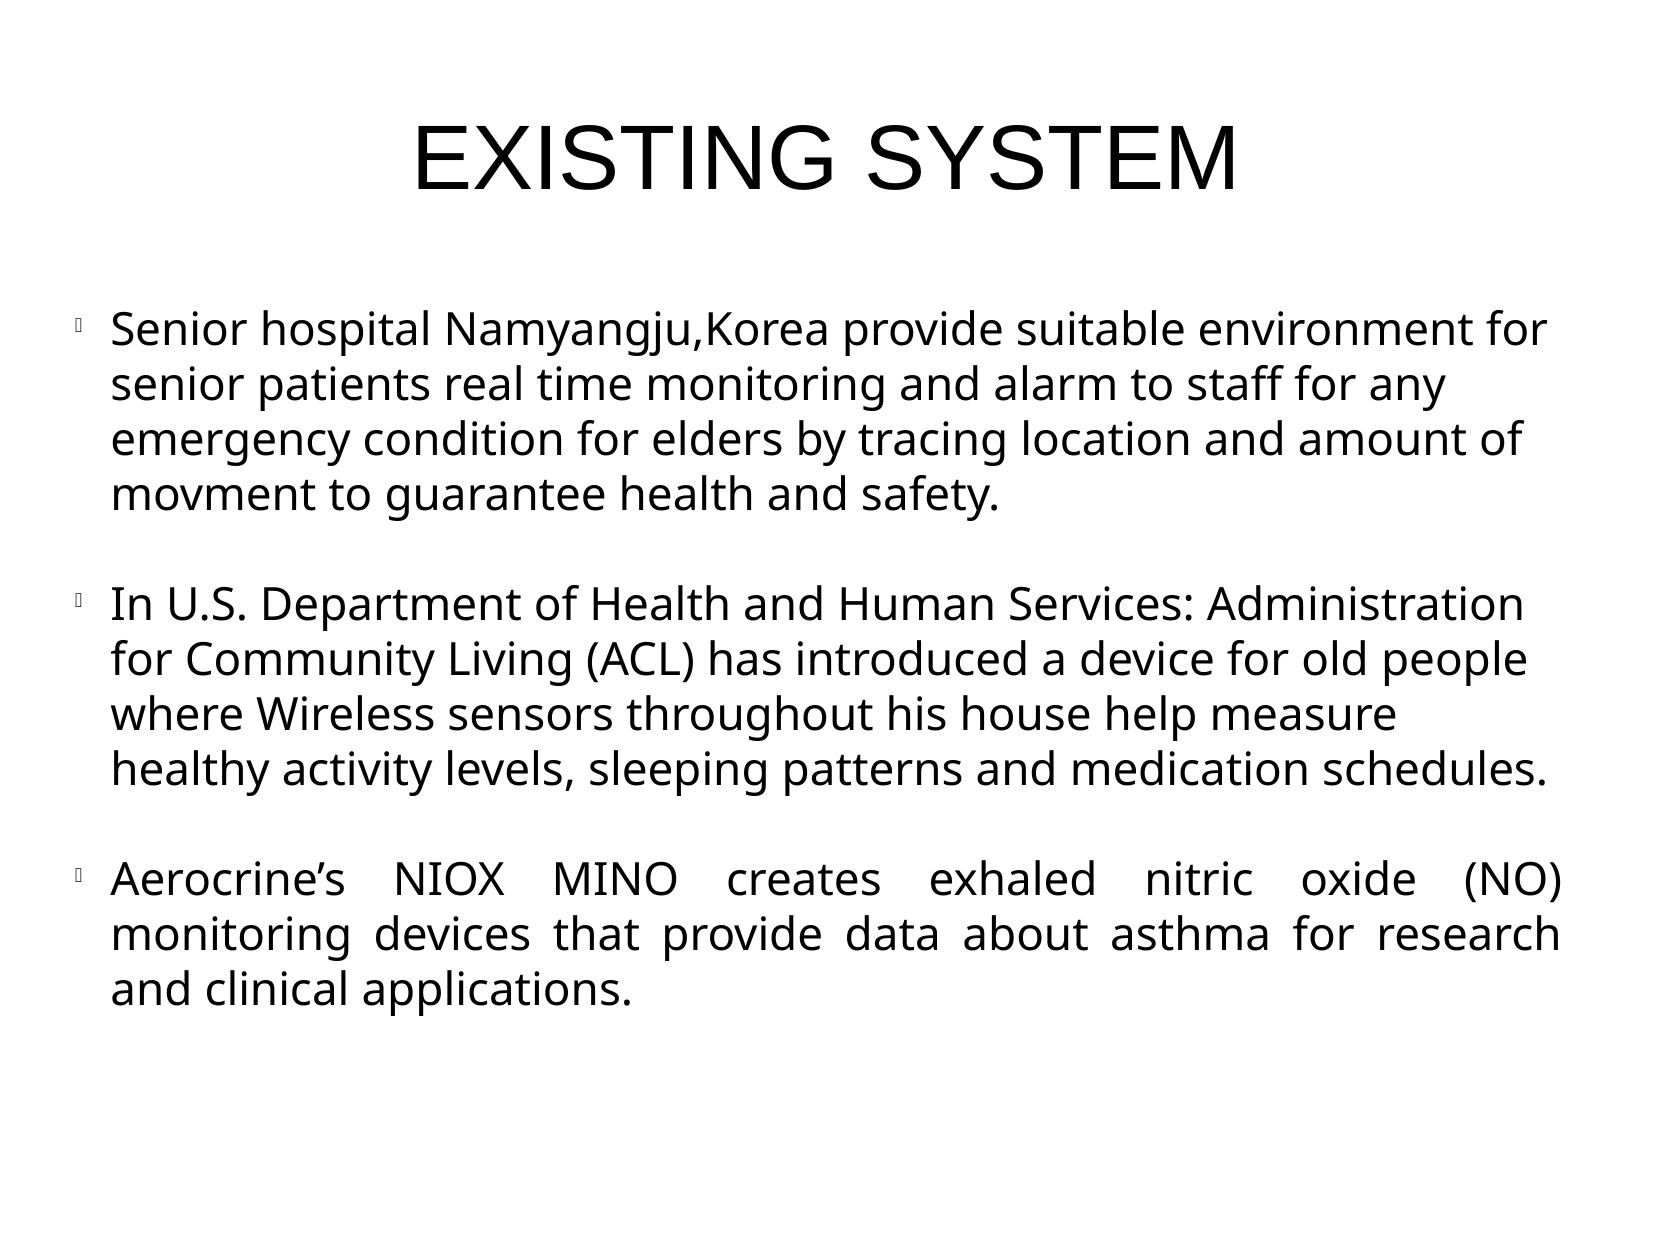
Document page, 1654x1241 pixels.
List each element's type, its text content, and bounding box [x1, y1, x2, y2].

text_box EXISTING SYSTEM [82, 49, 1571, 257]
text_box Senior hospital Namyangju,Korea provide suitable environment for senior patients real time monitoring and alarm to staff for any emergency condition for elders by tracing location and amount of movment to guarantee health and safety. In U.S. Department of Health and Human Services: Administration for Community Living (ACL) has introduced a device for old people where Wireless sensors throughout his house help measure healthy activity levels, sleeping patterns and medication schedules. Aerocrine’s NIOX MINO creates exhaled nitric oxide (NO) monitoring devices that provide data about asthma for research and clinical applications. [74, 299, 1563, 1020]
